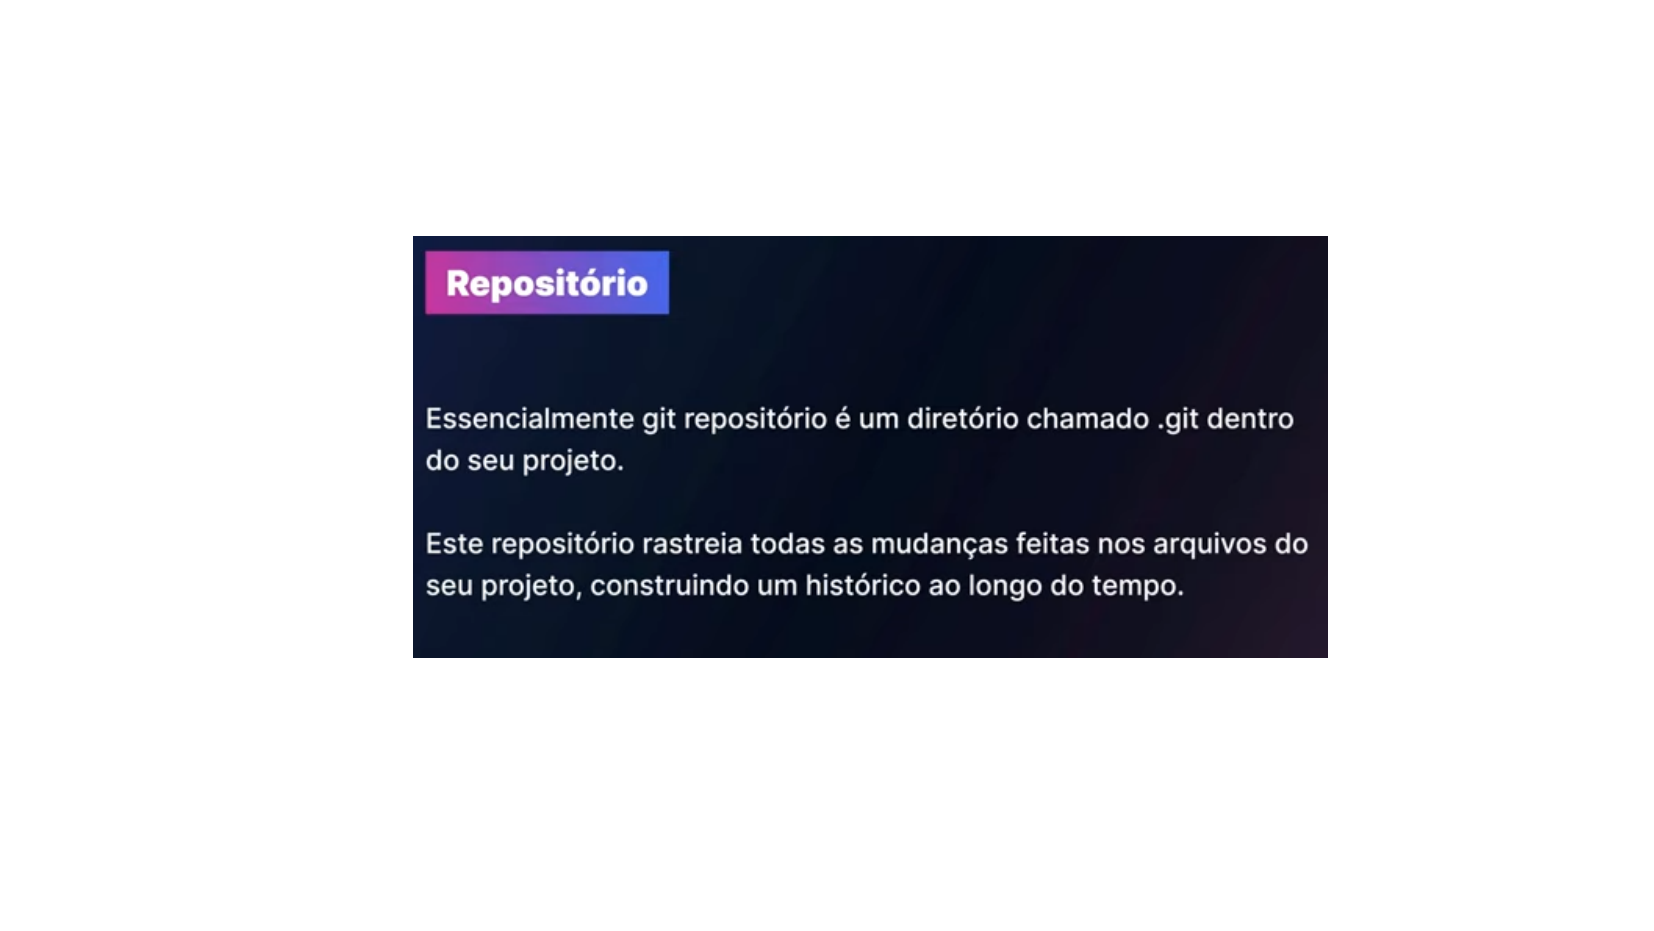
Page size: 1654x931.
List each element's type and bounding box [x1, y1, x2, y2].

picture [413, 236, 1328, 658]
